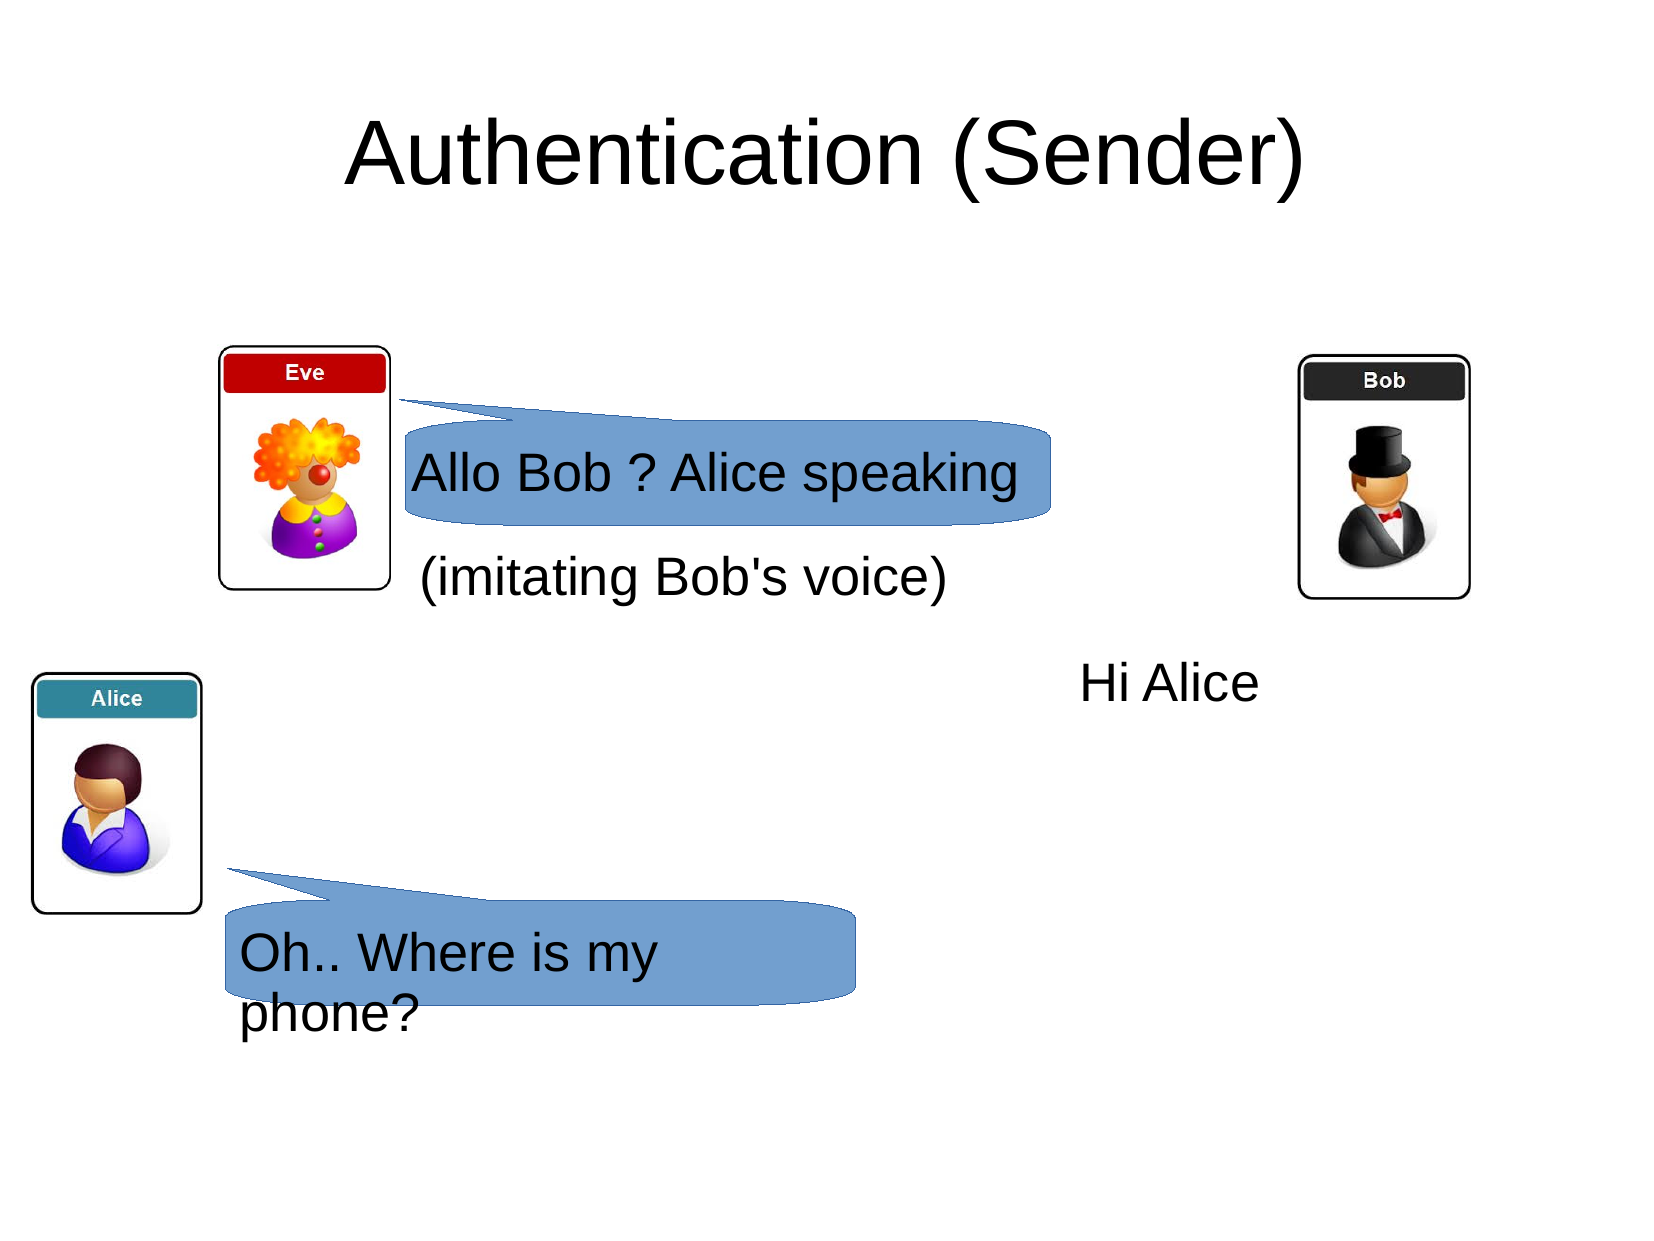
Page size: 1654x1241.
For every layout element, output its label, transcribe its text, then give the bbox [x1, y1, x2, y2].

text_box Hi Alice [1065, 644, 1276, 721]
title Authentication (Sender) [82, 49, 1571, 257]
picture [30, 671, 203, 916]
text_box [399, 399, 1051, 526]
picture [217, 344, 391, 592]
text_box Oh.. Where is my phone? [225, 914, 871, 991]
text_box [227, 868, 853, 914]
text_box (imitating Bob's voice) [405, 539, 965, 615]
picture [1297, 353, 1471, 601]
text_box Allo Bob ? Alice speaking [396, 435, 1037, 511]
text_box [227, 991, 853, 1006]
